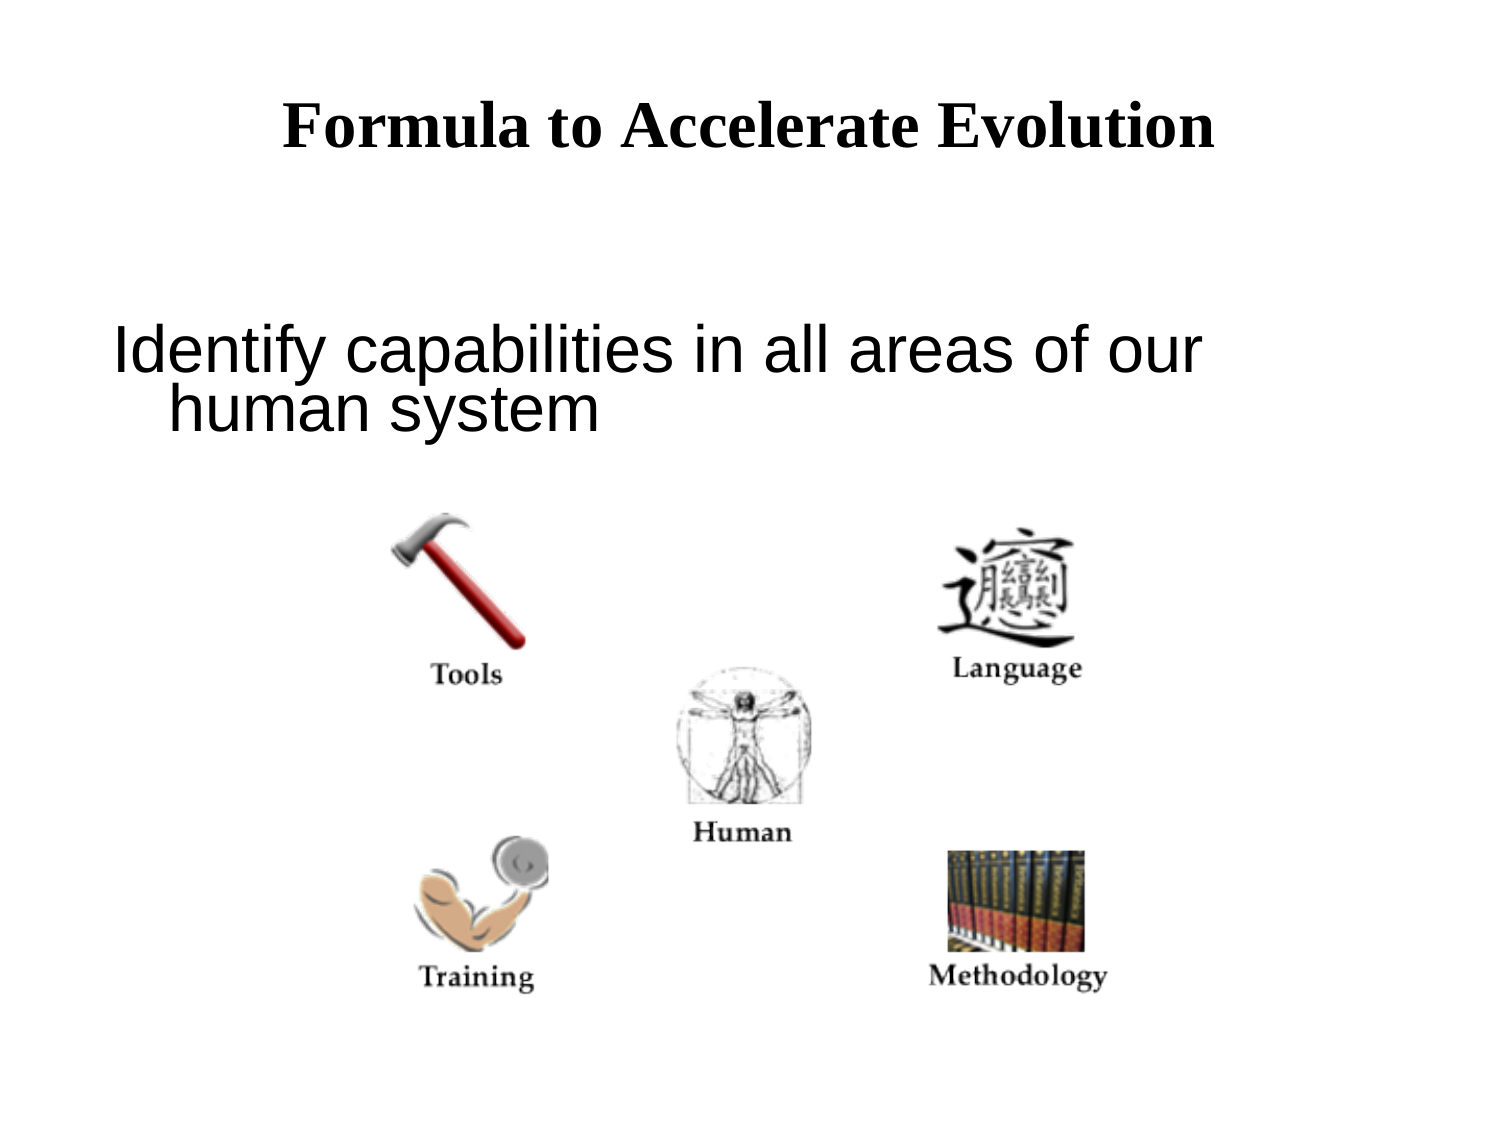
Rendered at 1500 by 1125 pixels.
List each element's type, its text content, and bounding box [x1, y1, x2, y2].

picture [372, 511, 1144, 1005]
list Identify capabilities in all areas of our human system [112, 324, 1387, 1055]
title Formula to Accelerate Evolution [112, 35, 1387, 223]
